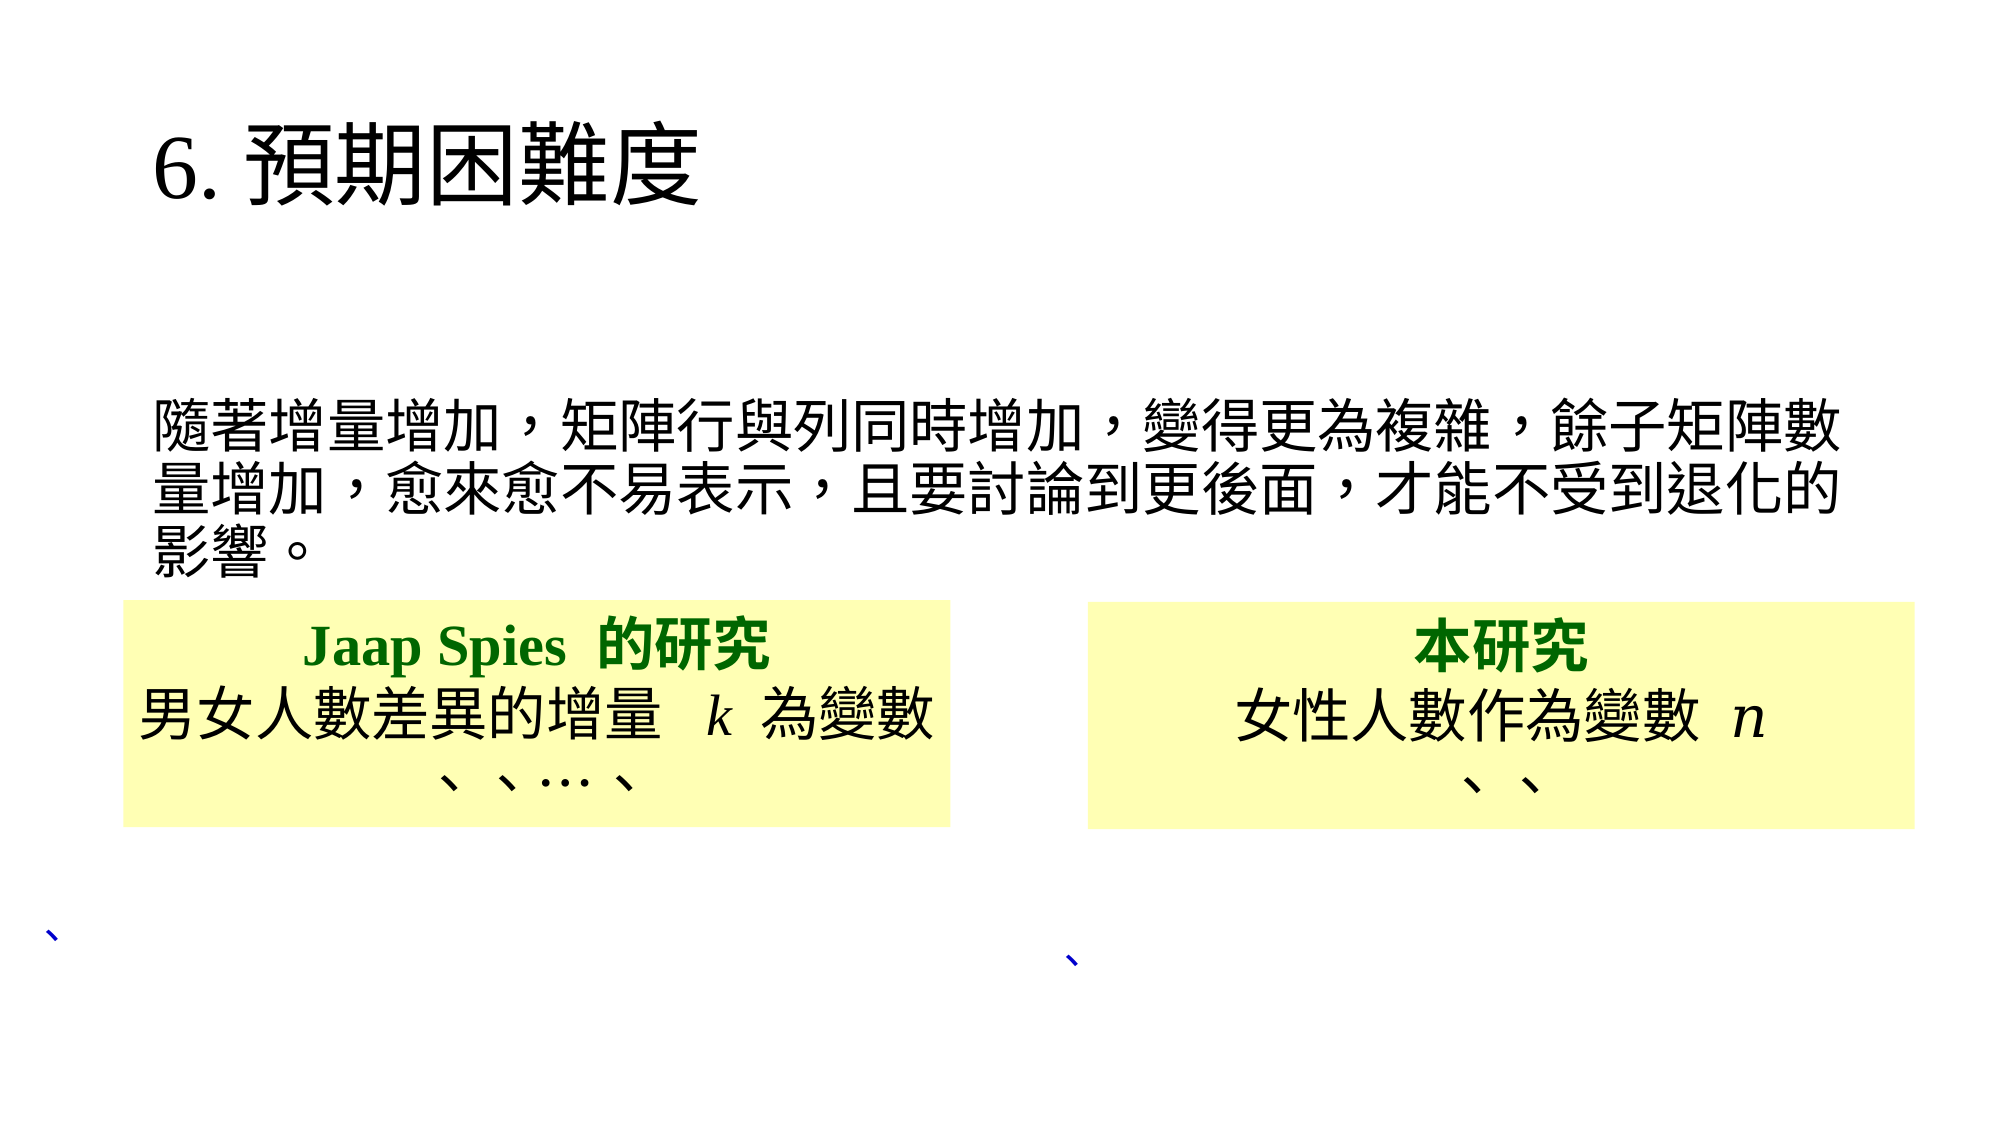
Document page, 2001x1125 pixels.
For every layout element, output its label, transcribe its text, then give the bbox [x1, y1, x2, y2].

text_box Jaap Spies 的研究 男女人數差異的增量 k 為變數 、、…、 [123, 600, 951, 828]
text_box 、 [16, 902, 1014, 967]
list 隨著增量增加，矩陣行與列同時增加，變得更為複雜，餘子矩陣數量增加，愈來愈不易表示，且要討論到更後面，才能不受到退化的影響。 [137, 299, 1863, 1014]
title 6.預期困難度 [137, 59, 1863, 278]
text_box 本研究 女性人數作為變數 𝑛 、、 [1087, 601, 1915, 830]
text_box 、 [1036, 927, 1108, 992]
